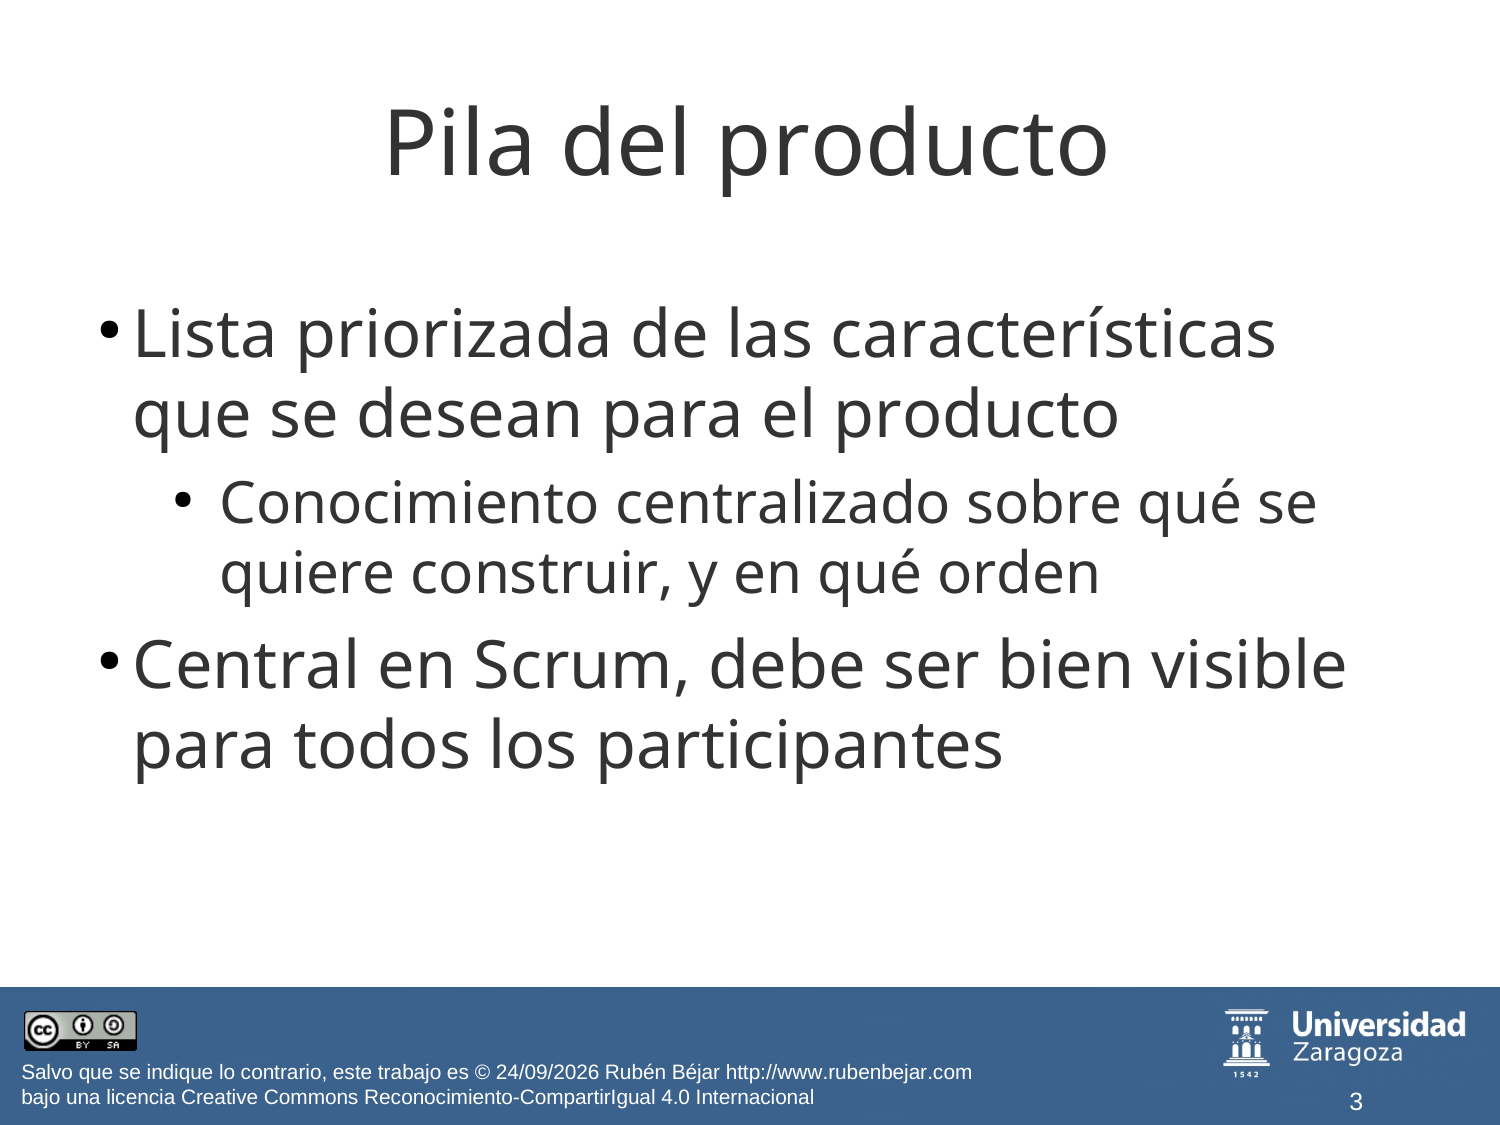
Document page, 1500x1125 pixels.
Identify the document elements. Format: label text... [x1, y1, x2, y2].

title Pila del producto [74, 21, 1420, 257]
list Lista priorizada de las características que se desean para el producto Conocimiento centralizado sobre qué se quiere construir, y en qué orden Central en Scrum, debe ser bien visible para todos los participantes [82, 283, 1418, 957]
picture [0, 987, 1500, 1125]
